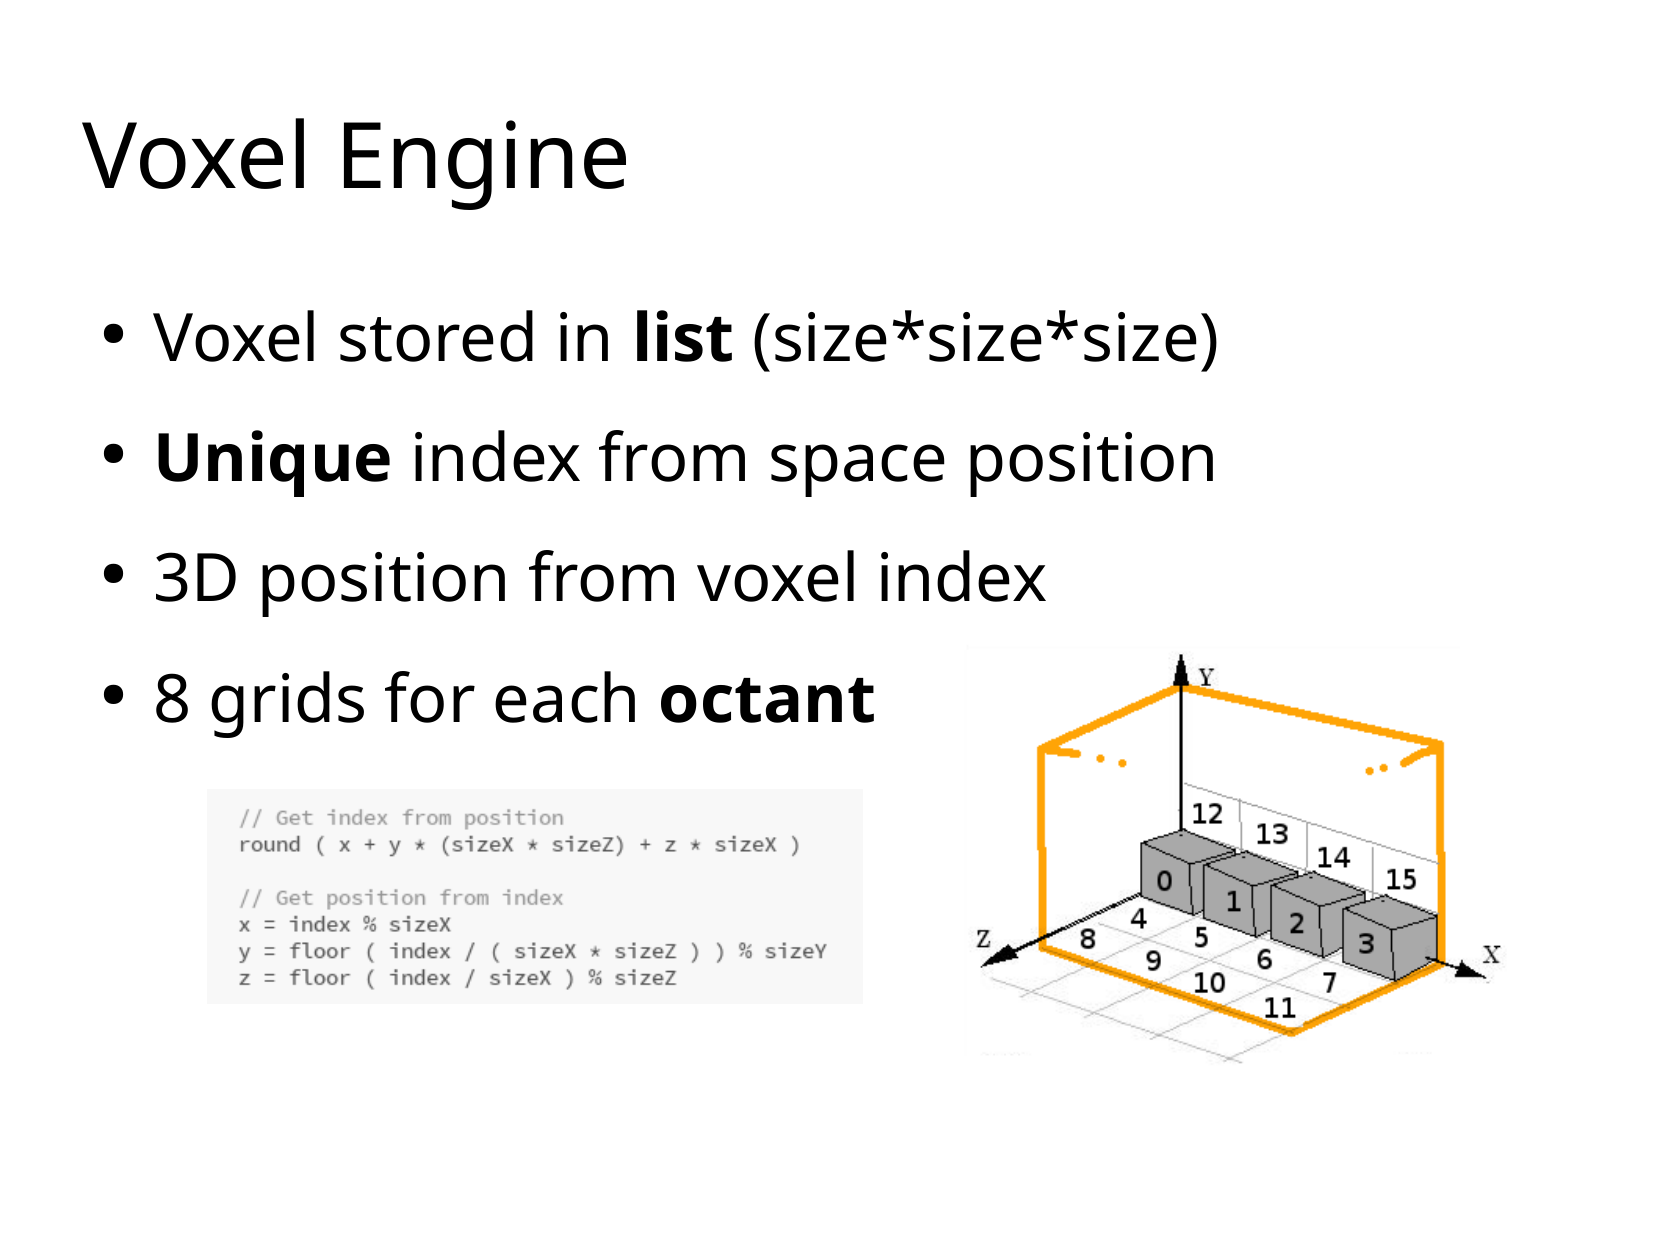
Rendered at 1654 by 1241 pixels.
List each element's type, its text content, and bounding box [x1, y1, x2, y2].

title Voxel Engine [82, 49, 1571, 257]
picture [207, 789, 863, 1004]
list Voxel stored in list (size*size*size) Unique index from space position 3D position from voxel index 8 grids for each octant [82, 290, 1571, 1010]
picture [956, 639, 1535, 1087]
